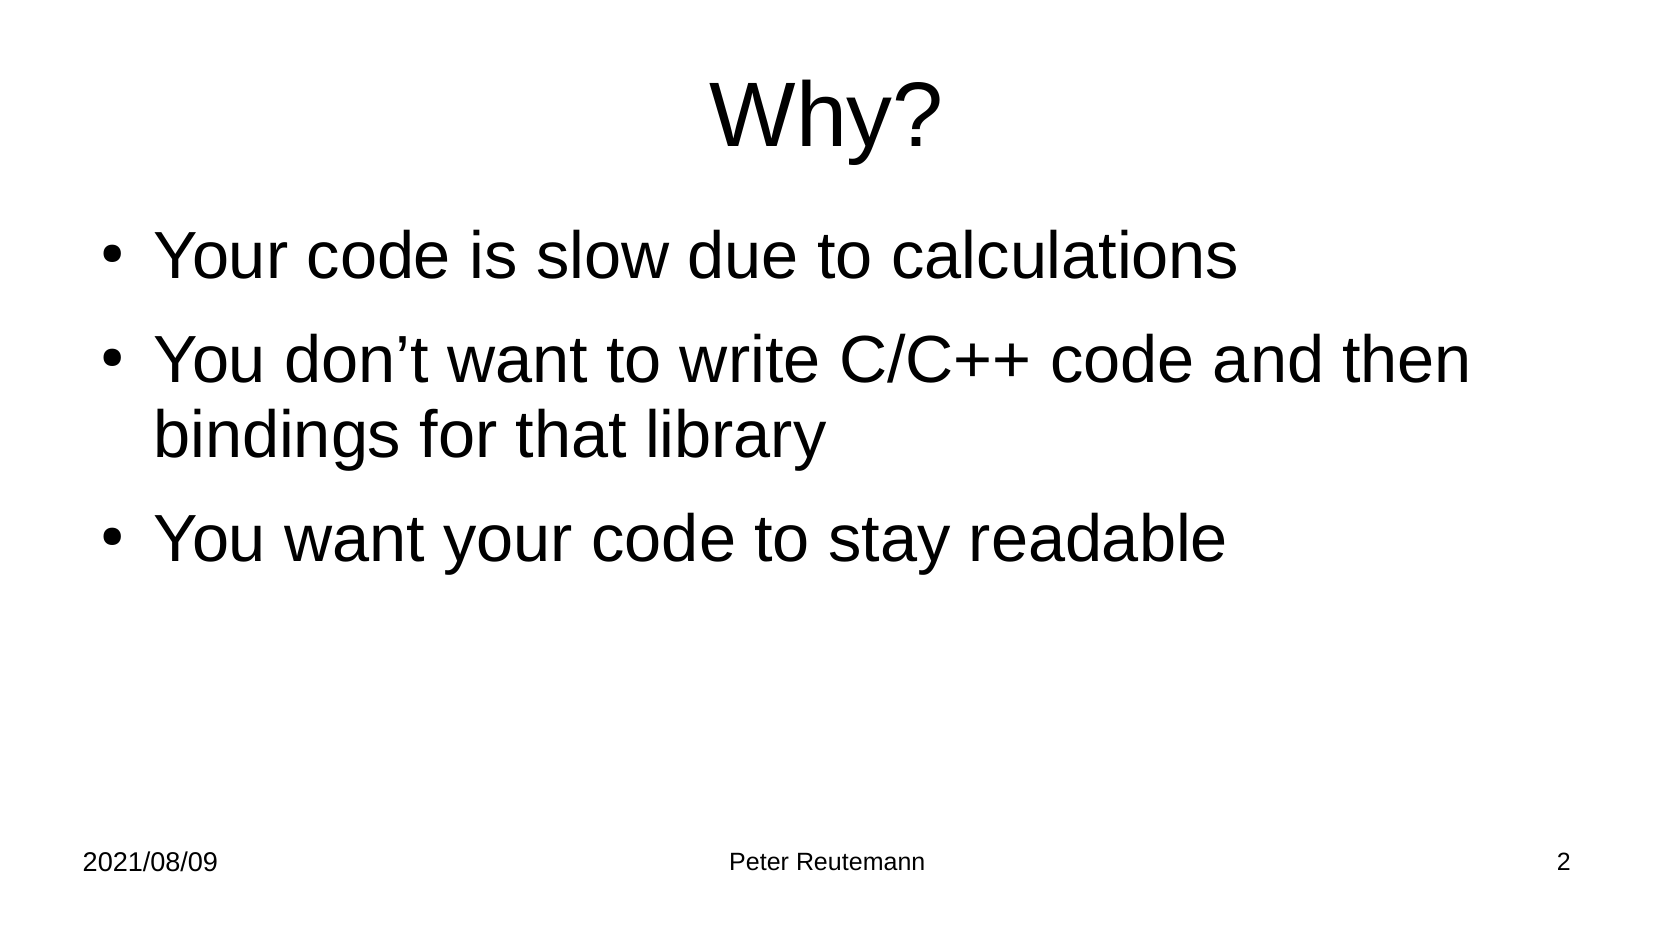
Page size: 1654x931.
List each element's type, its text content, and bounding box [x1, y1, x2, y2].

list Your code is slow due to calculations You don’t want to write C/C++ code and then bindings for that library You want your code to stay readable [82, 217, 1571, 758]
title Why? [82, 37, 1571, 193]
